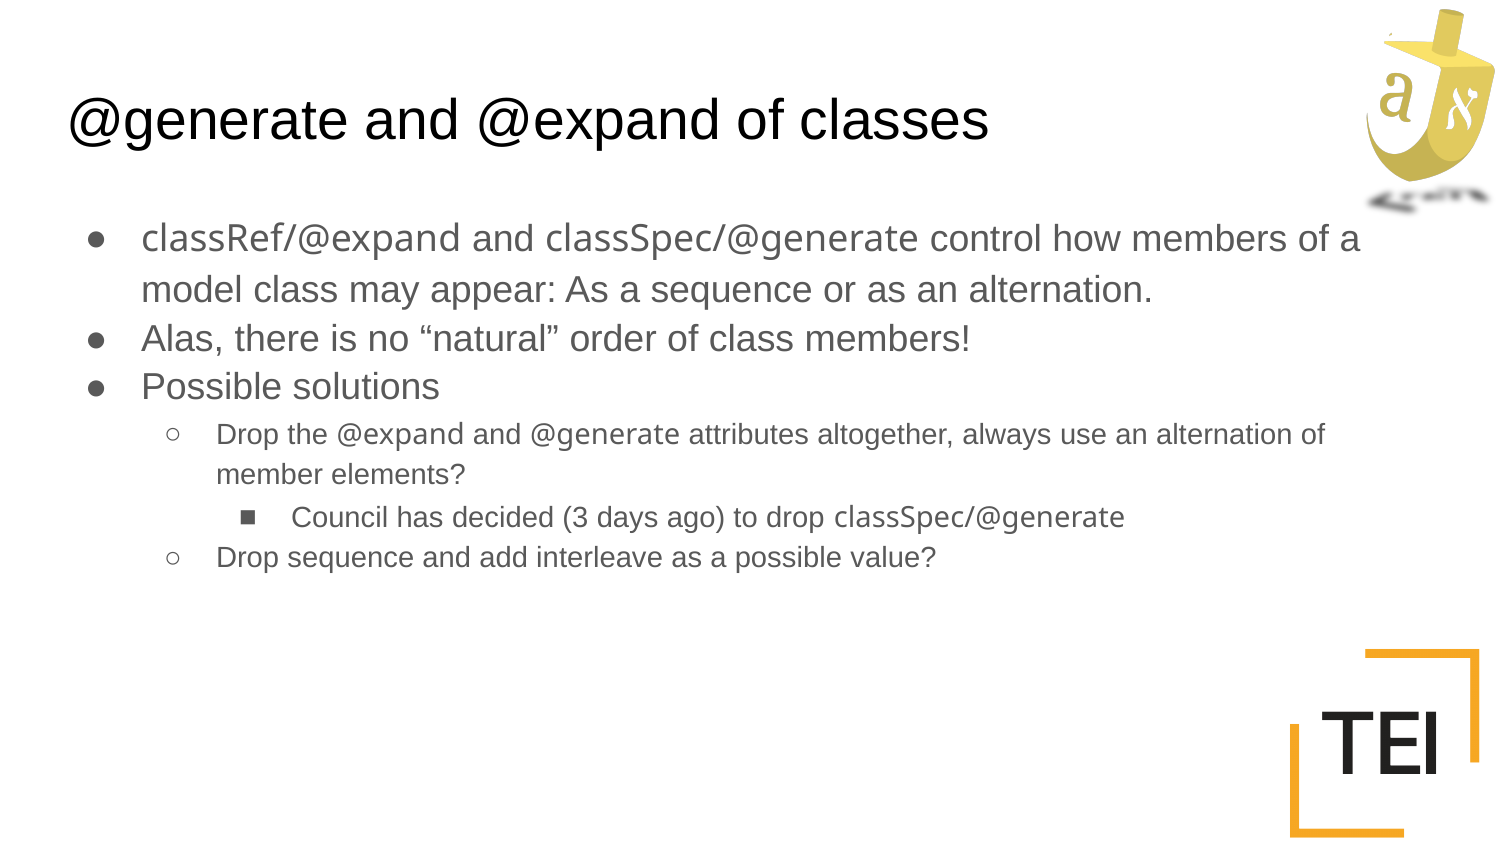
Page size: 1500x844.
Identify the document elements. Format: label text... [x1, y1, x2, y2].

list classRef/@expand and classSpec/@generate control how members of a model class may appear: As a sequence or as an alternation. Alas, there is no “natural” order of class members! Possible solutions Drop the @expand and @generate attributes altogether, always use an alternation of member elements? Council has decided (3 days ago) to drop classSpec/@generate Drop sequence and add interleave as a possible value? [51, 189, 1449, 750]
picture [1285, 645, 1484, 844]
title @generate and @expand of classes [51, 72, 1449, 167]
picture [1352, 0, 1500, 220]
